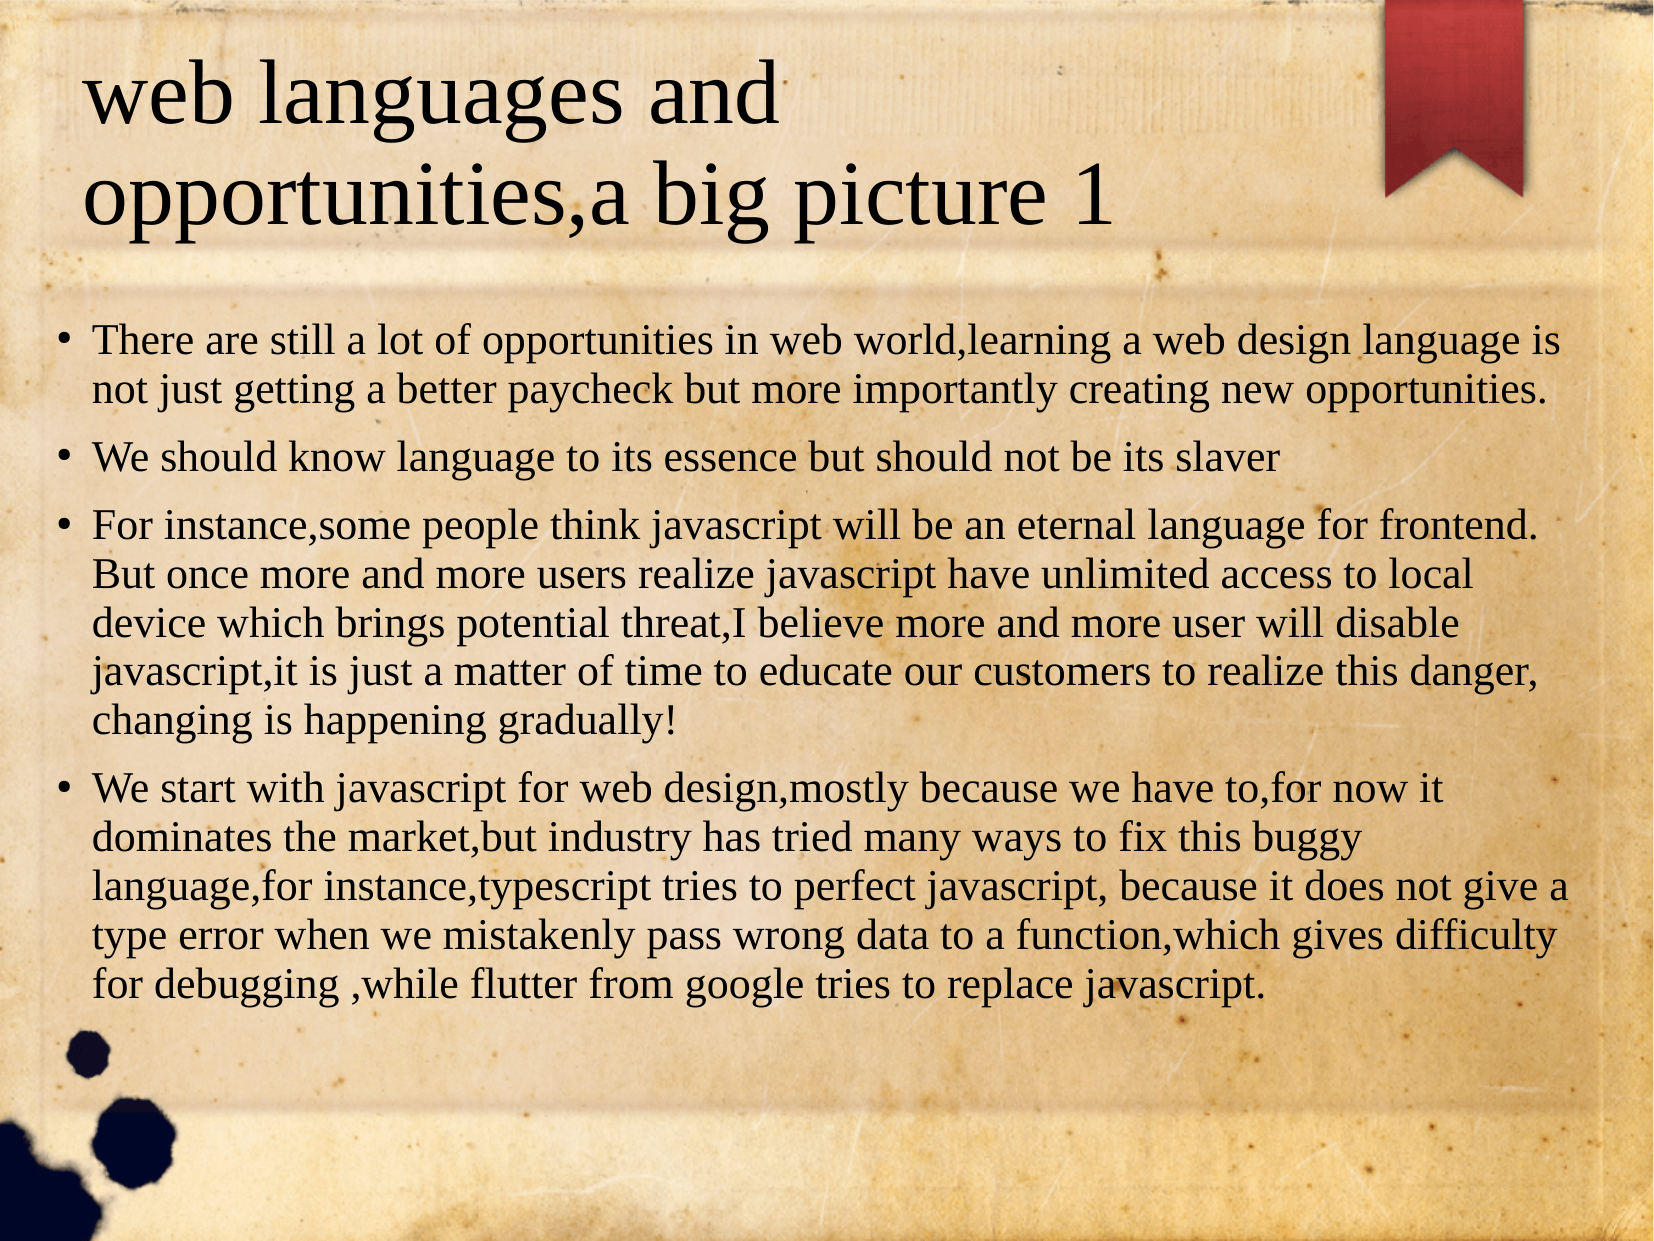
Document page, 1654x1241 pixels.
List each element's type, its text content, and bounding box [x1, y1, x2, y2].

title web languages and opportunities,a big picture 1 [82, 41, 1347, 245]
list There are still a lot of opportunities in web world,learning a web design language is not just getting a better paycheck but more importantly creating new opportunities. We should know language to its essence but should not be its slaver For instance,some people think javascript will be an eternal language for frontend. But once more and more users realize javascript have unlimited access to local device which brings potential threat,I believe more and more user will disable javascript,it is just a matter of time to educate our customers to realize this danger, changing is happening gradually! We start with javascript for web design,mostly because we have to,for now it dominates the market,but industry has tried many ways to fix this buggy language,for instance,typescript tries to perfect javascript, because it does not give a type error when we mistakenly pass wrong data to a function,which gives difficulty for debugging ,while flutter from google tries to replace javascript. [45, 315, 1591, 1036]
picture [0, 0, 1654, 1241]
list [45, 285, 1606, 1066]
